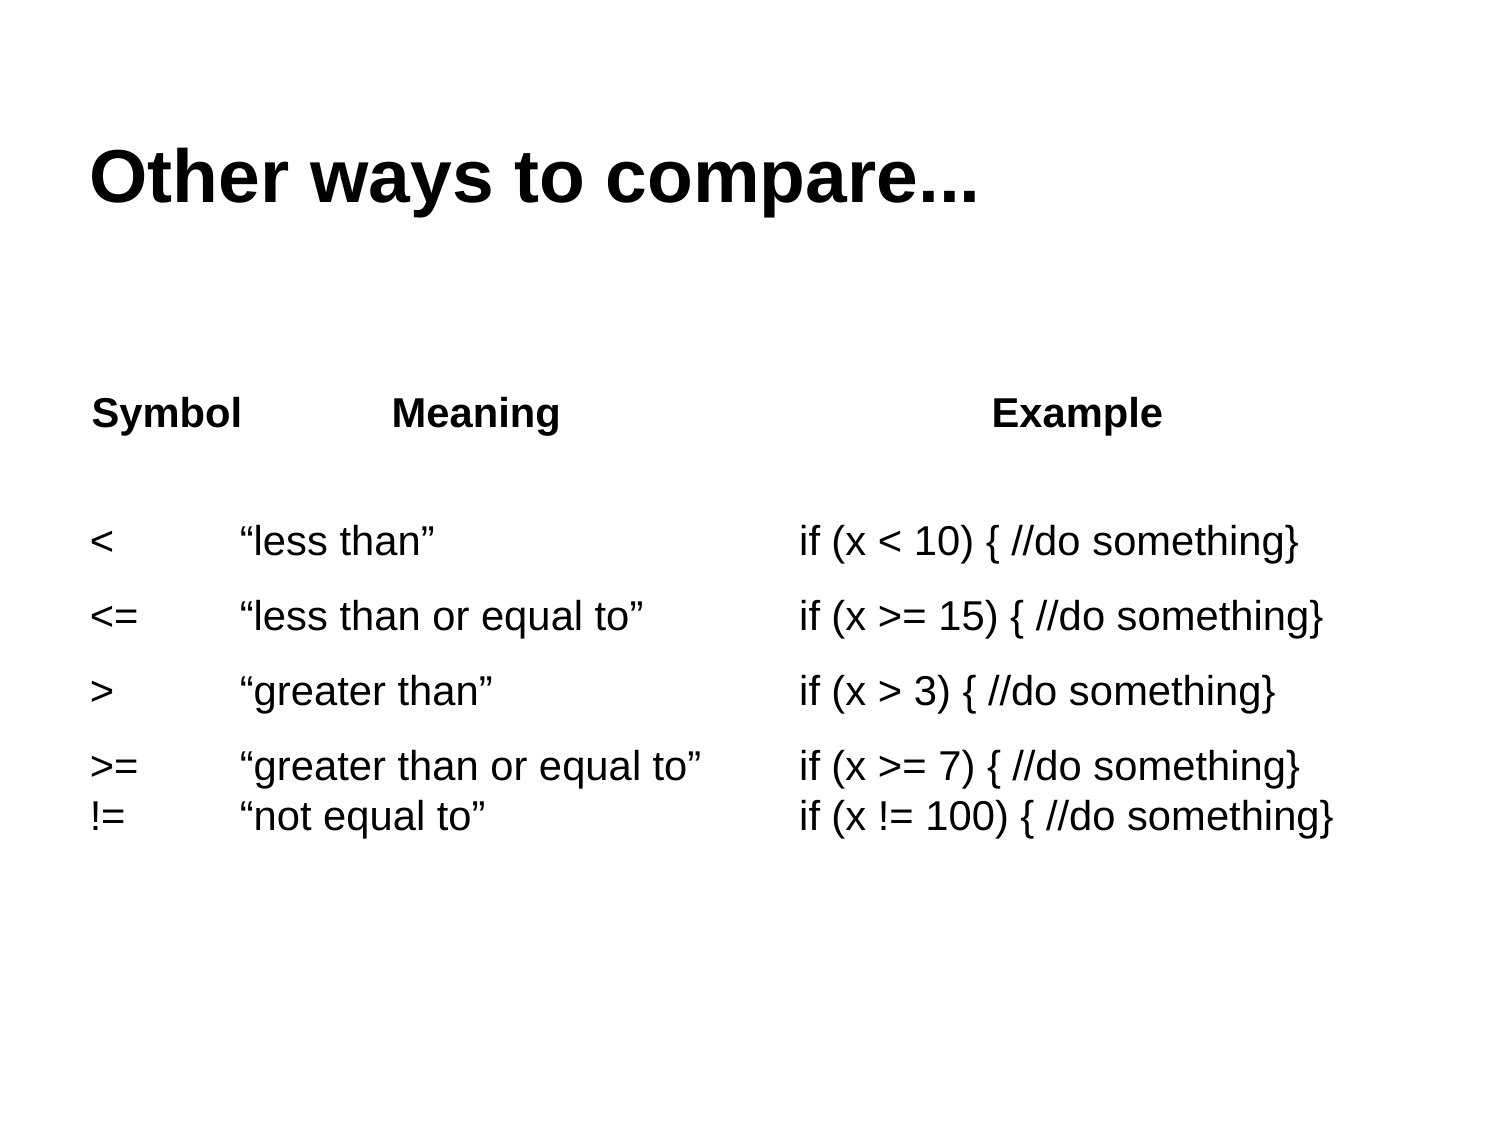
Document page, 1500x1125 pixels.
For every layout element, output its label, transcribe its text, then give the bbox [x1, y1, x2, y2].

text_box Symbol Meaning Example [76, 370, 1412, 456]
text_box < “less than” if (x < 10) { //do something} <= “less than or equal to” if (x >= 15) { //do something} > “greater than” if (x > 3) { //do something} >= “greater than or equal to” if (x >= 7) { //do something} != “not equal to” if (x != 100) { //do something} [75, 474, 1425, 875]
text_box Other ways to compare... [75, 45, 1425, 233]
